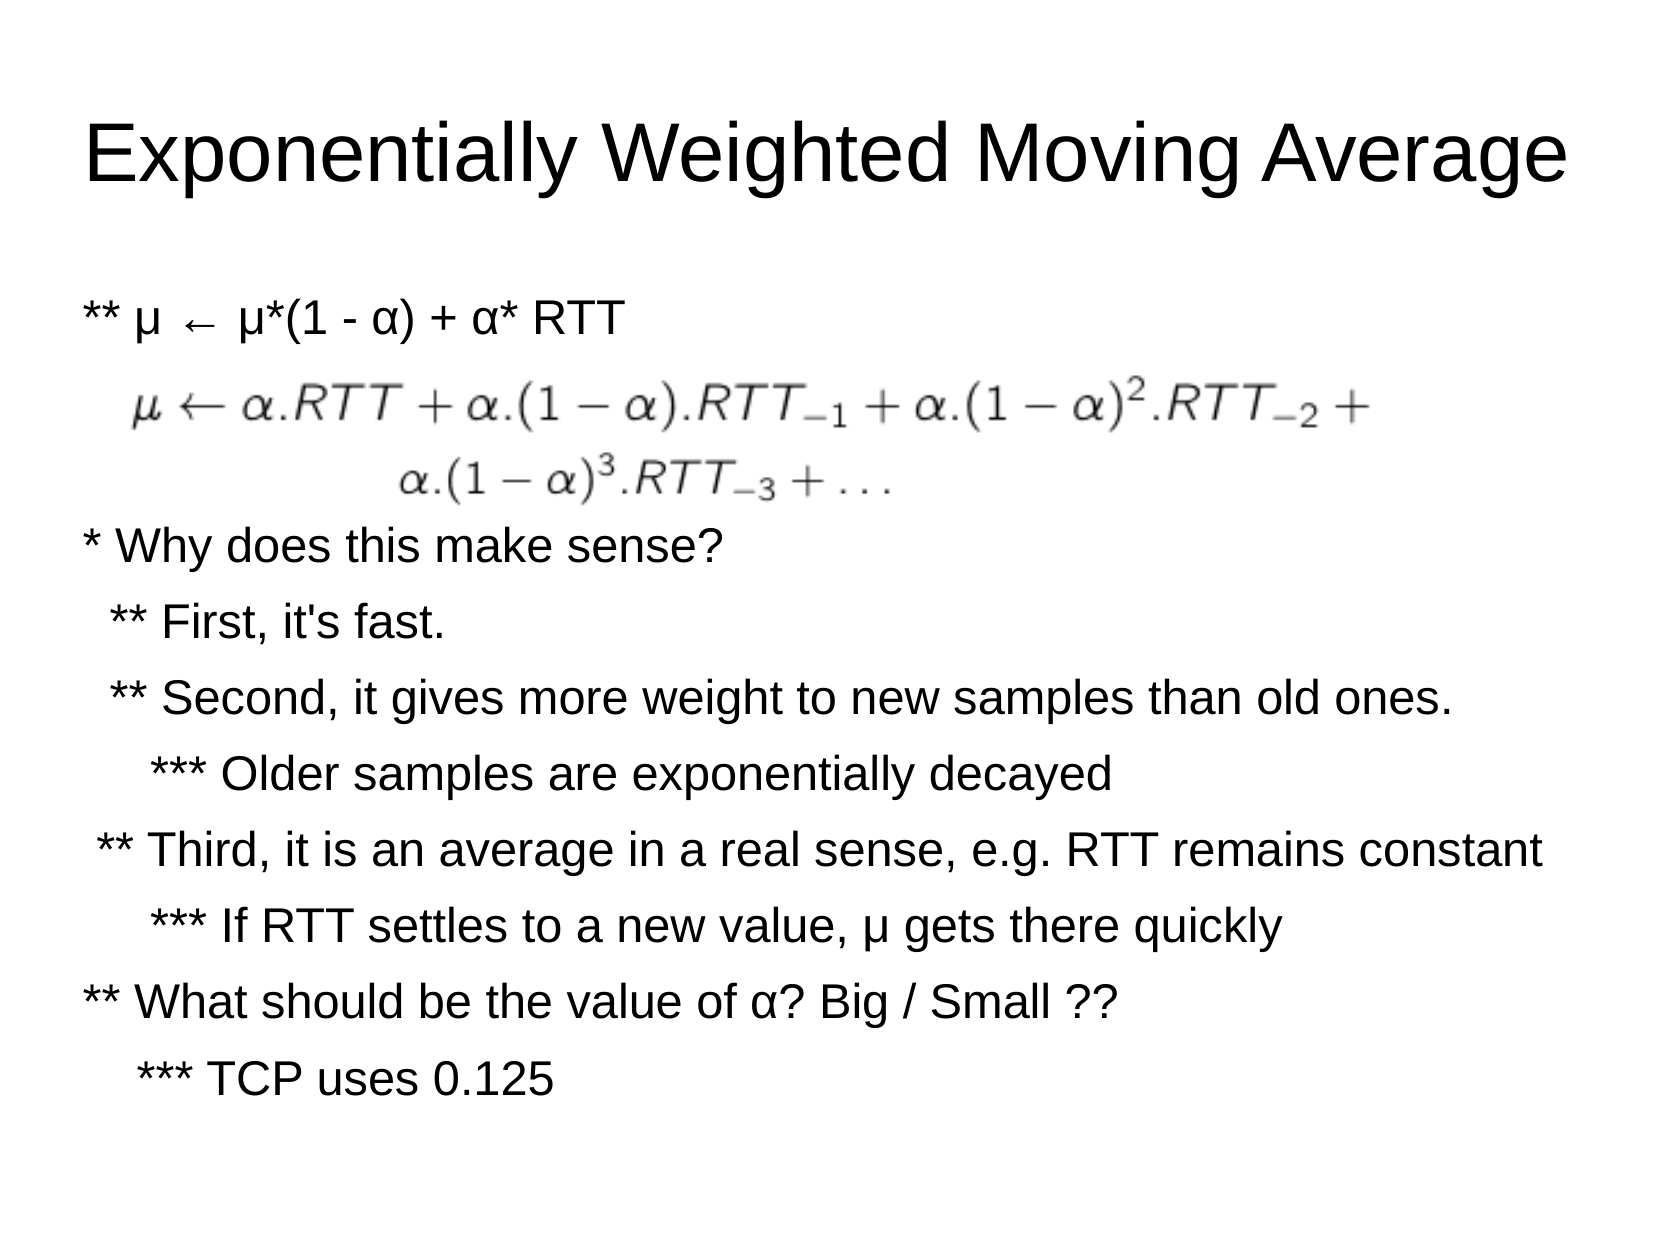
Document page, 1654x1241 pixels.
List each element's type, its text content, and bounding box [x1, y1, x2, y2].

list ** μ ← μ*(1 - α) + α* RTT * Why does this make sense? ** First, it's fast. ** Second, it gives more weight to new samples than old ones. *** Older samples are exponentially decayed ** Third, it is an average in a real sense, e.g. RTT remains constant *** If RTT settles to a new value, μ gets there quickly ** What should be the value of α? Big / Small ?? *** TCP uses 0.125 [82, 290, 1571, 1156]
title Exponentially Weighted Moving Average [82, 49, 1571, 257]
picture [122, 374, 1375, 511]
